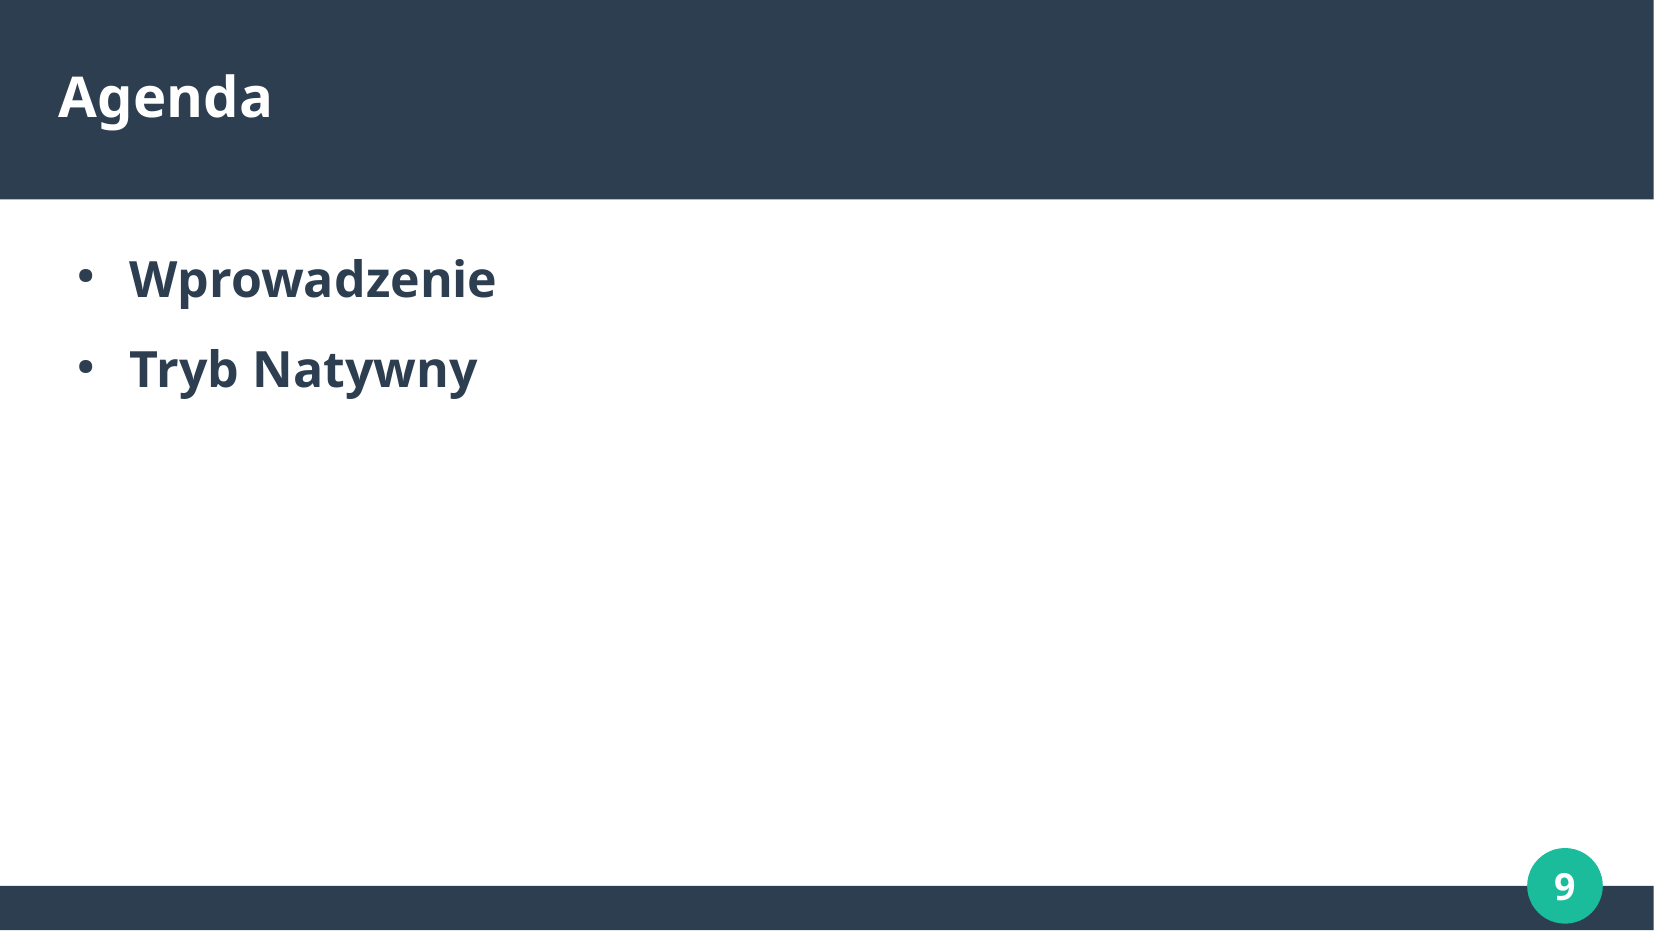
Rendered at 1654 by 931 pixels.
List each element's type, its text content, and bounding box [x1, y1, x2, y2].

list Wprowadzenie Tryb Natywny [59, 243, 1576, 864]
title Agenda [59, 37, 1595, 156]
